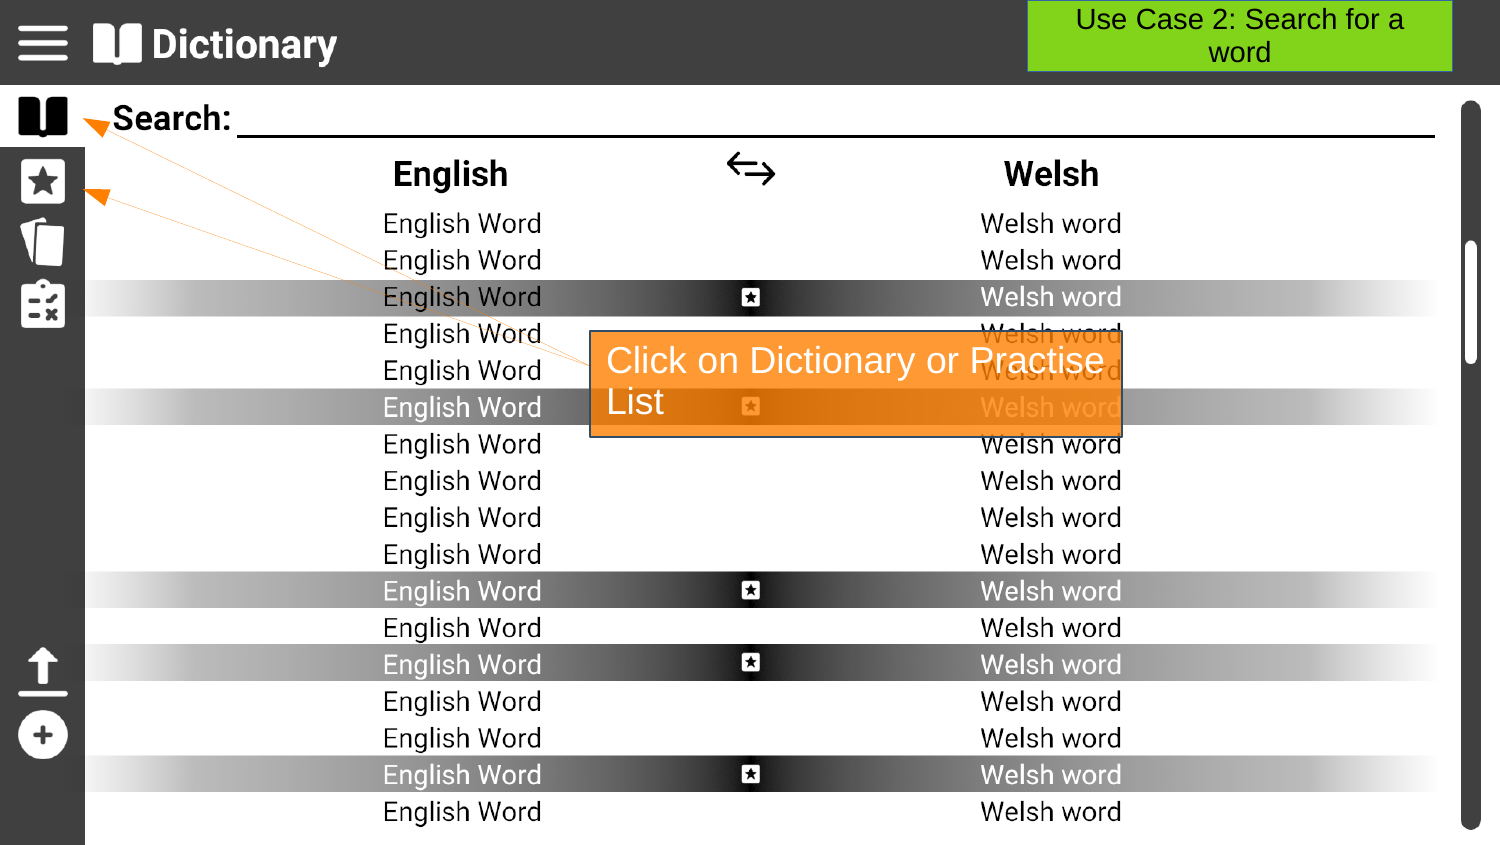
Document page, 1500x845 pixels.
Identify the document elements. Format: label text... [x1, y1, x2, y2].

text_box Use Case 2: Search for a word [1027, 0, 1453, 72]
picture [0, 0, 1500, 845]
text_box Click on Dictionary or Practise List [590, 330, 1123, 438]
